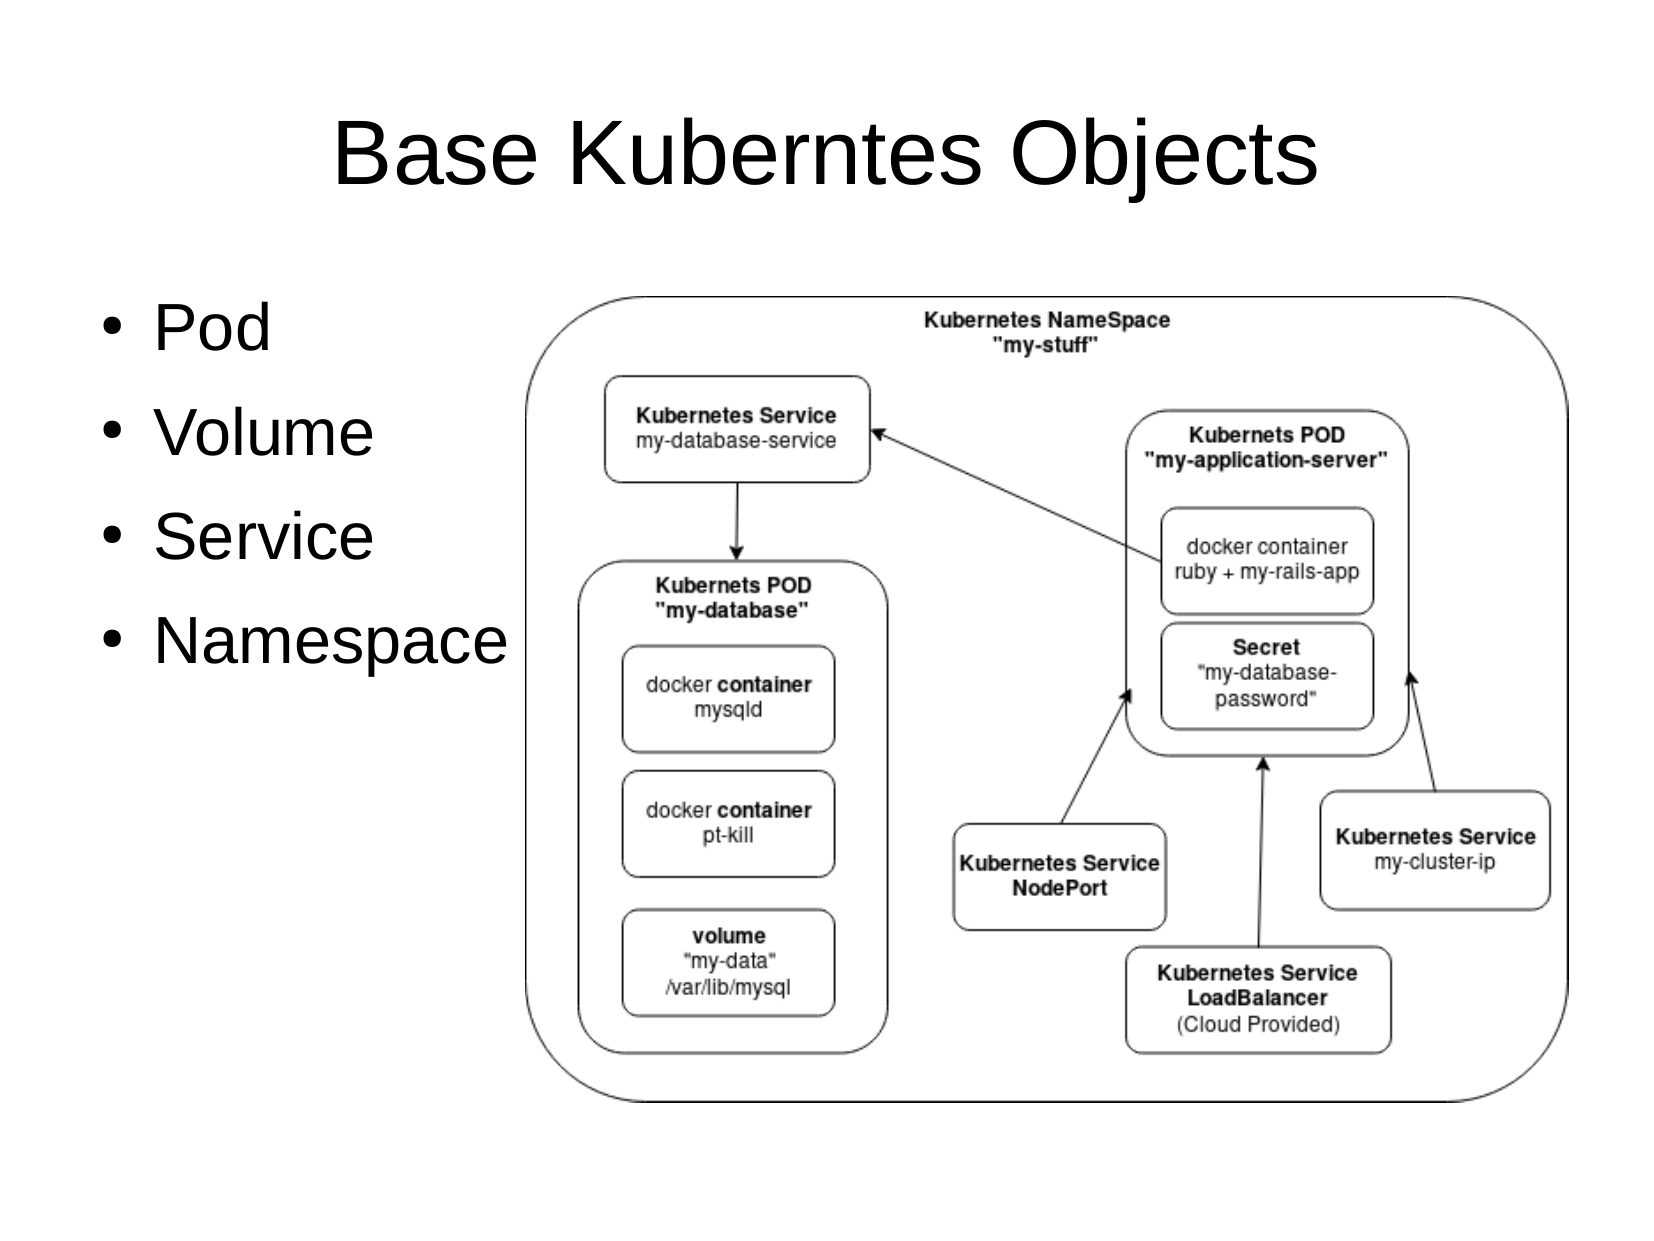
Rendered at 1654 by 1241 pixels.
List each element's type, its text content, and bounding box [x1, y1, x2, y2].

title Base Kuberntes Objects [82, 49, 1571, 257]
picture [525, 296, 1569, 1103]
list Pod Volume Service Namespace [82, 290, 616, 1010]
